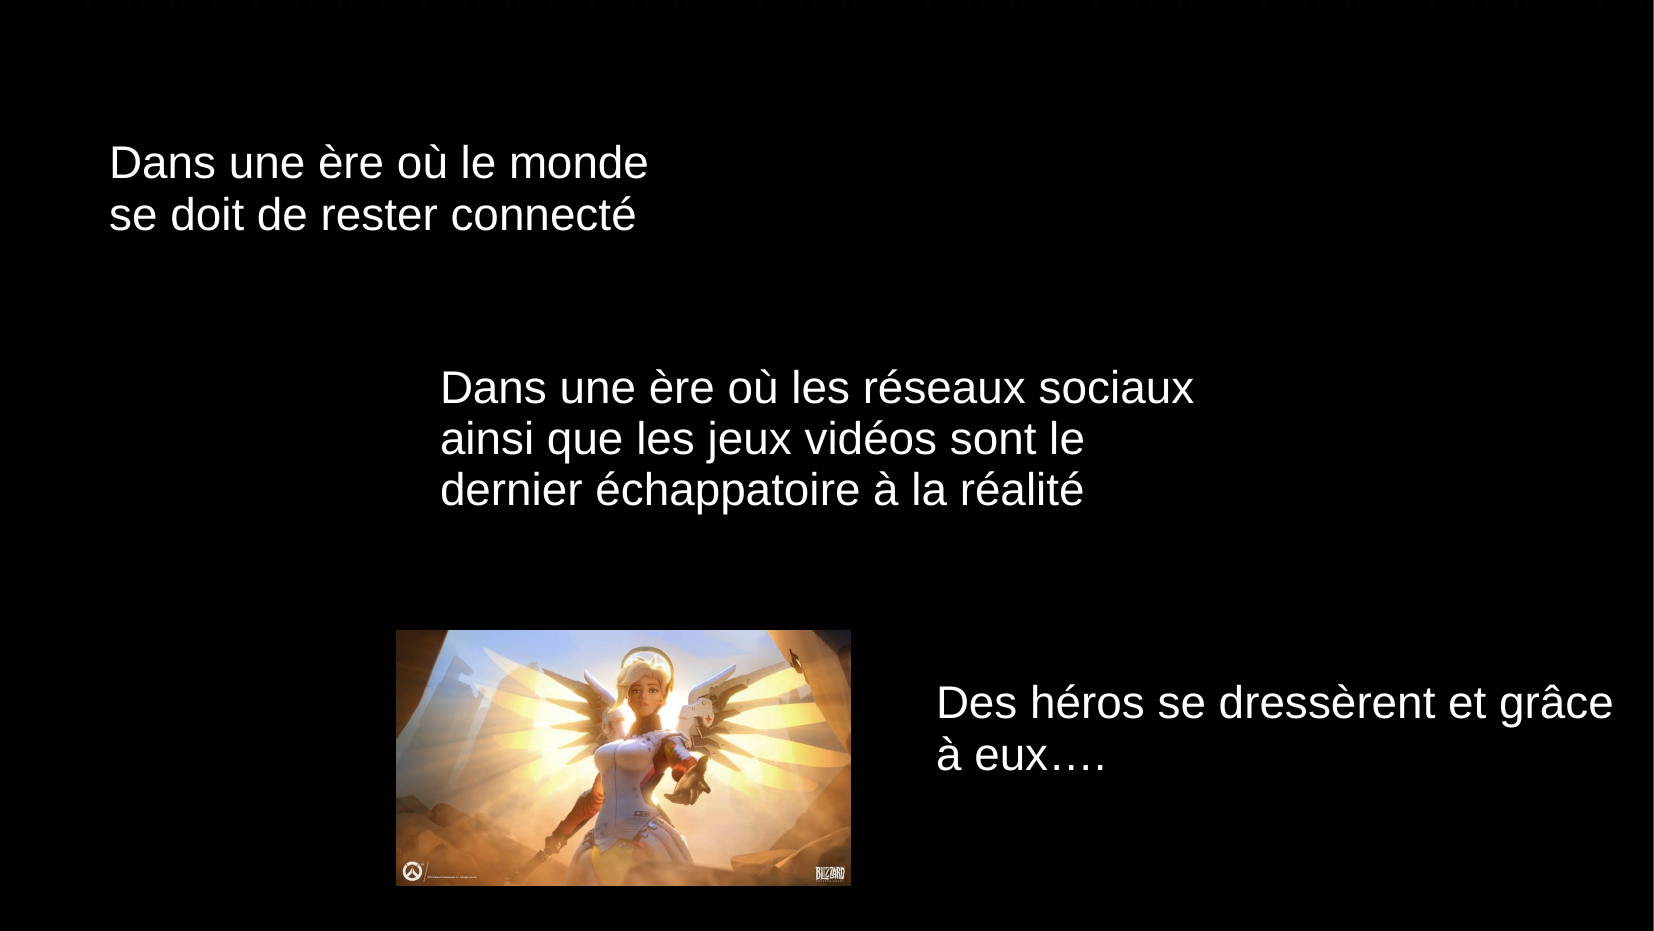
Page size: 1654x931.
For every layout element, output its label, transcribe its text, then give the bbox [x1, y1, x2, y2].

text_box Dans une ère où les réseaux sociaux ainsi que les jeux vidéos sont le dernier échappatoire à la réalité [425, 354, 1217, 523]
text_box Des héros se dressèrent et grâce à eux…. [921, 670, 1642, 788]
picture [0, 0, 1654, 931]
text_box Dans une ère où le monde se doit de rester connecté [94, 129, 674, 299]
